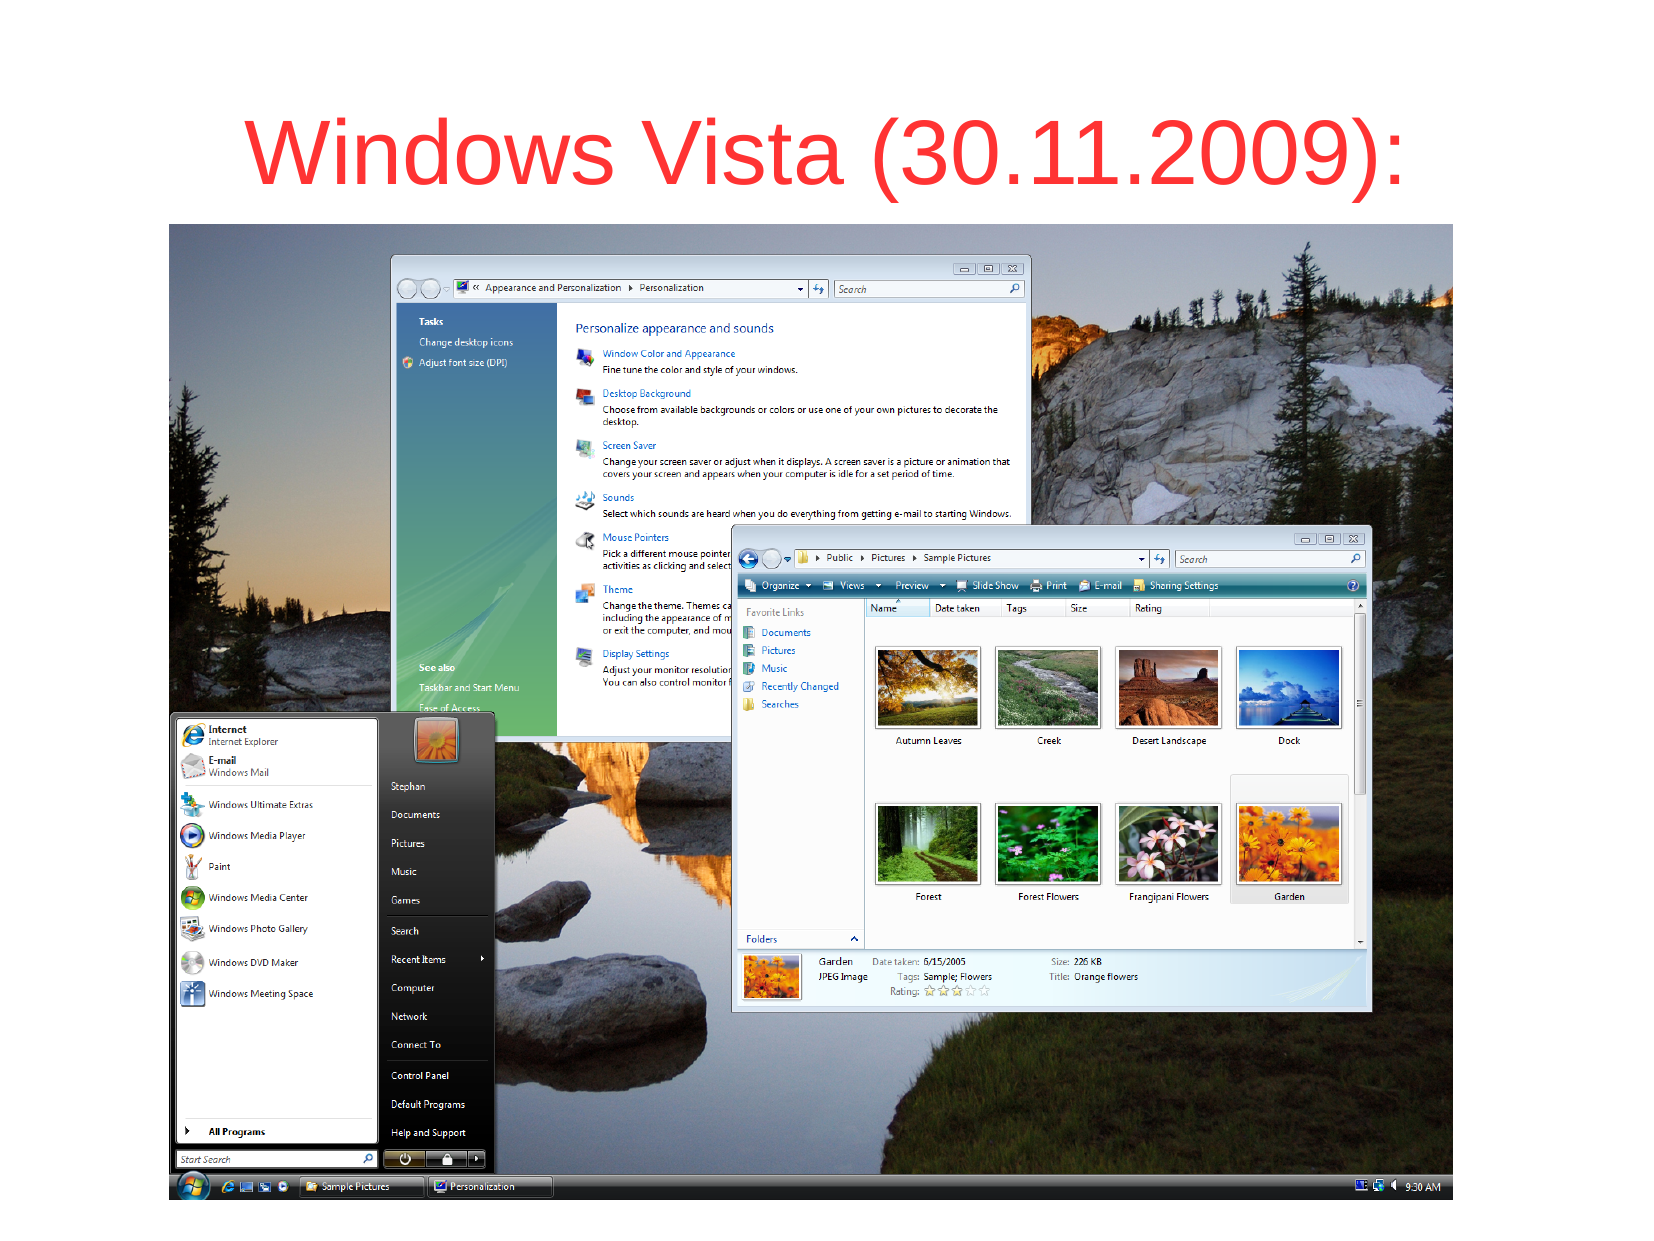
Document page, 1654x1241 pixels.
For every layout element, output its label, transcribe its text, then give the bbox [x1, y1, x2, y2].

picture [169, 224, 1453, 1201]
title Windows Vista (30.11.2009): [82, 49, 1571, 257]
